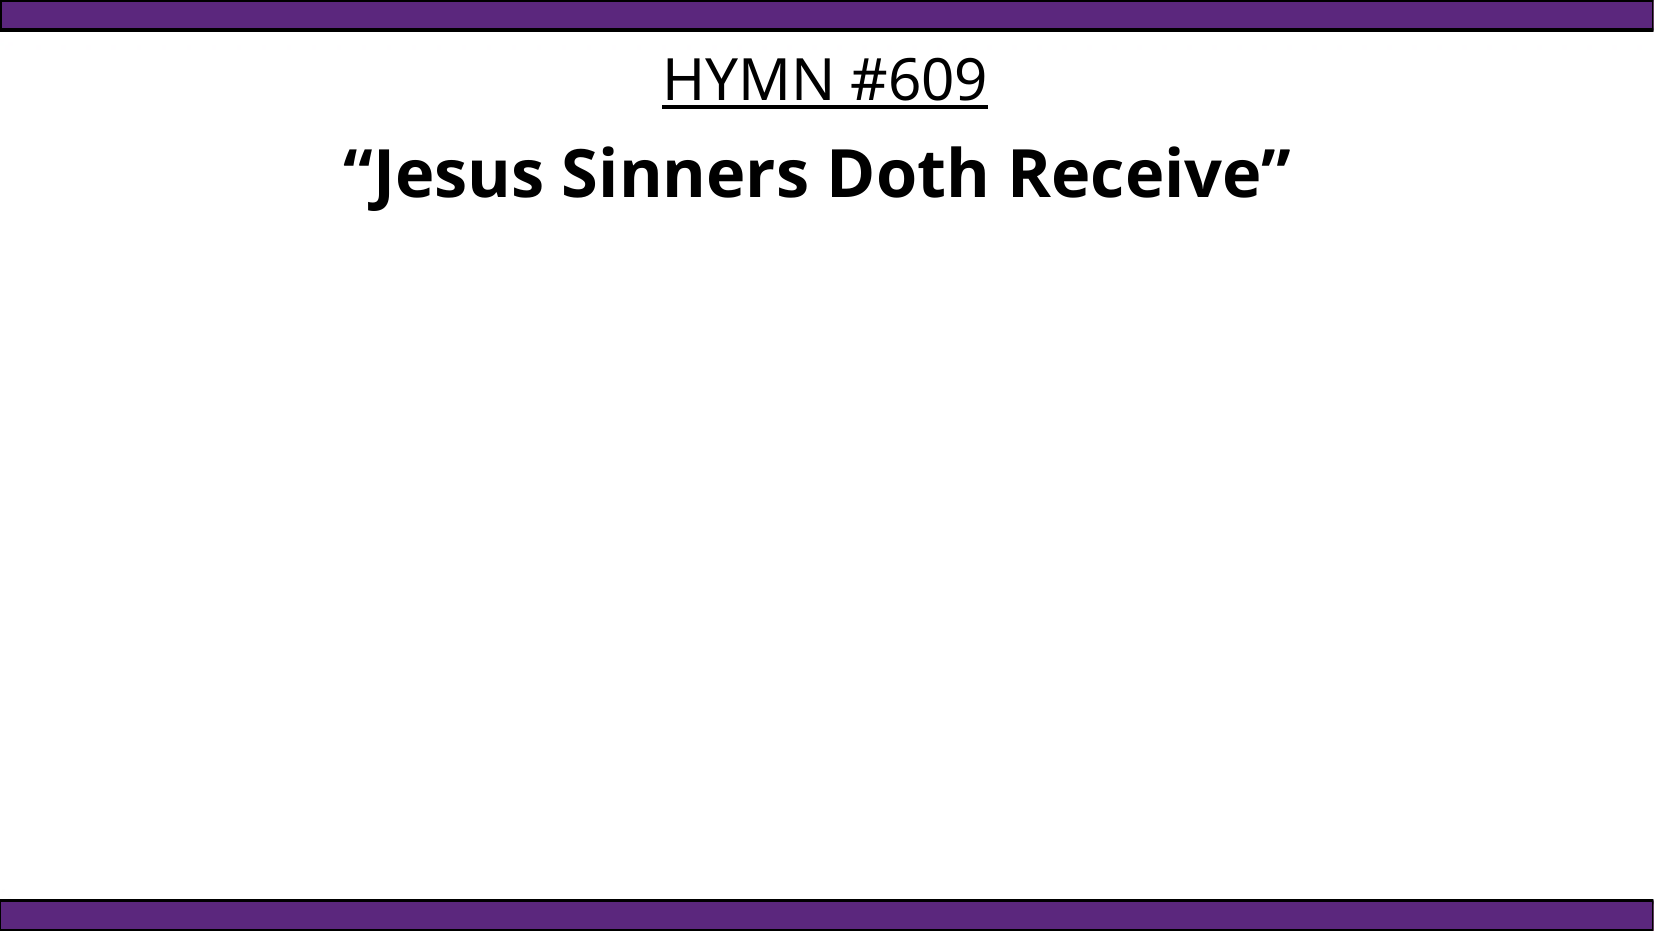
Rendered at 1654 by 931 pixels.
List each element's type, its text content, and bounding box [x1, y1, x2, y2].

text_box [0, 900, 1654, 931]
picture [0, 31, 1654, 900]
text_box [0, 0, 1654, 31]
text_box HYMN #609 “Jesus Sinners Doth Receive” [60, 30, 1591, 226]
